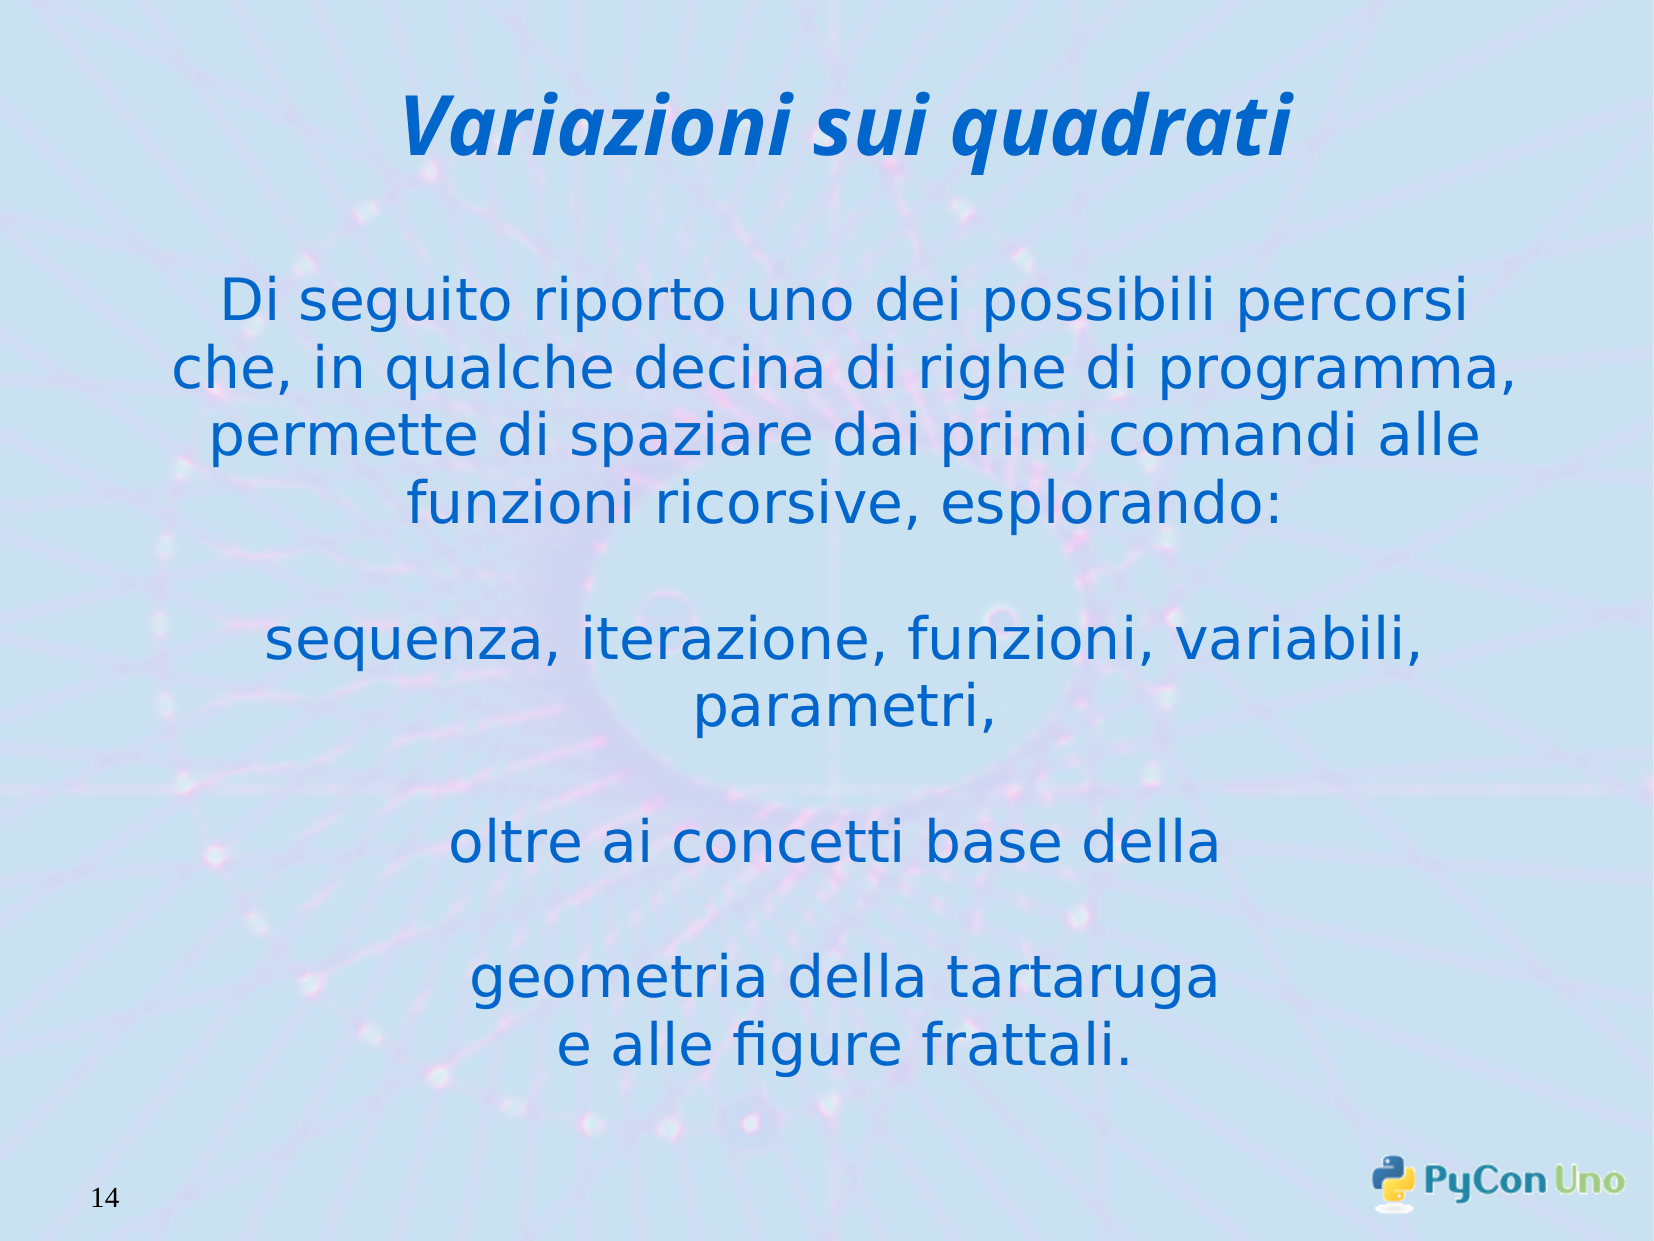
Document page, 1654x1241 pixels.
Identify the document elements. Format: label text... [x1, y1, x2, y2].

title Variazioni sui quadrati [139, 19, 1552, 227]
picture [0, 0, 1654, 1241]
subtitle Di seguito riporto uno dei possibili percorsi che, in qualche decina di righe di programma, permette di spaziare dai primi comandi alle funzioni ricorsive, esplorando: sequenza, iterazione, funzioni, variabili, parametri, oltre ai concetti base della geometria della tartaruga e alle figure frattali. [150, 266, 1541, 1080]
